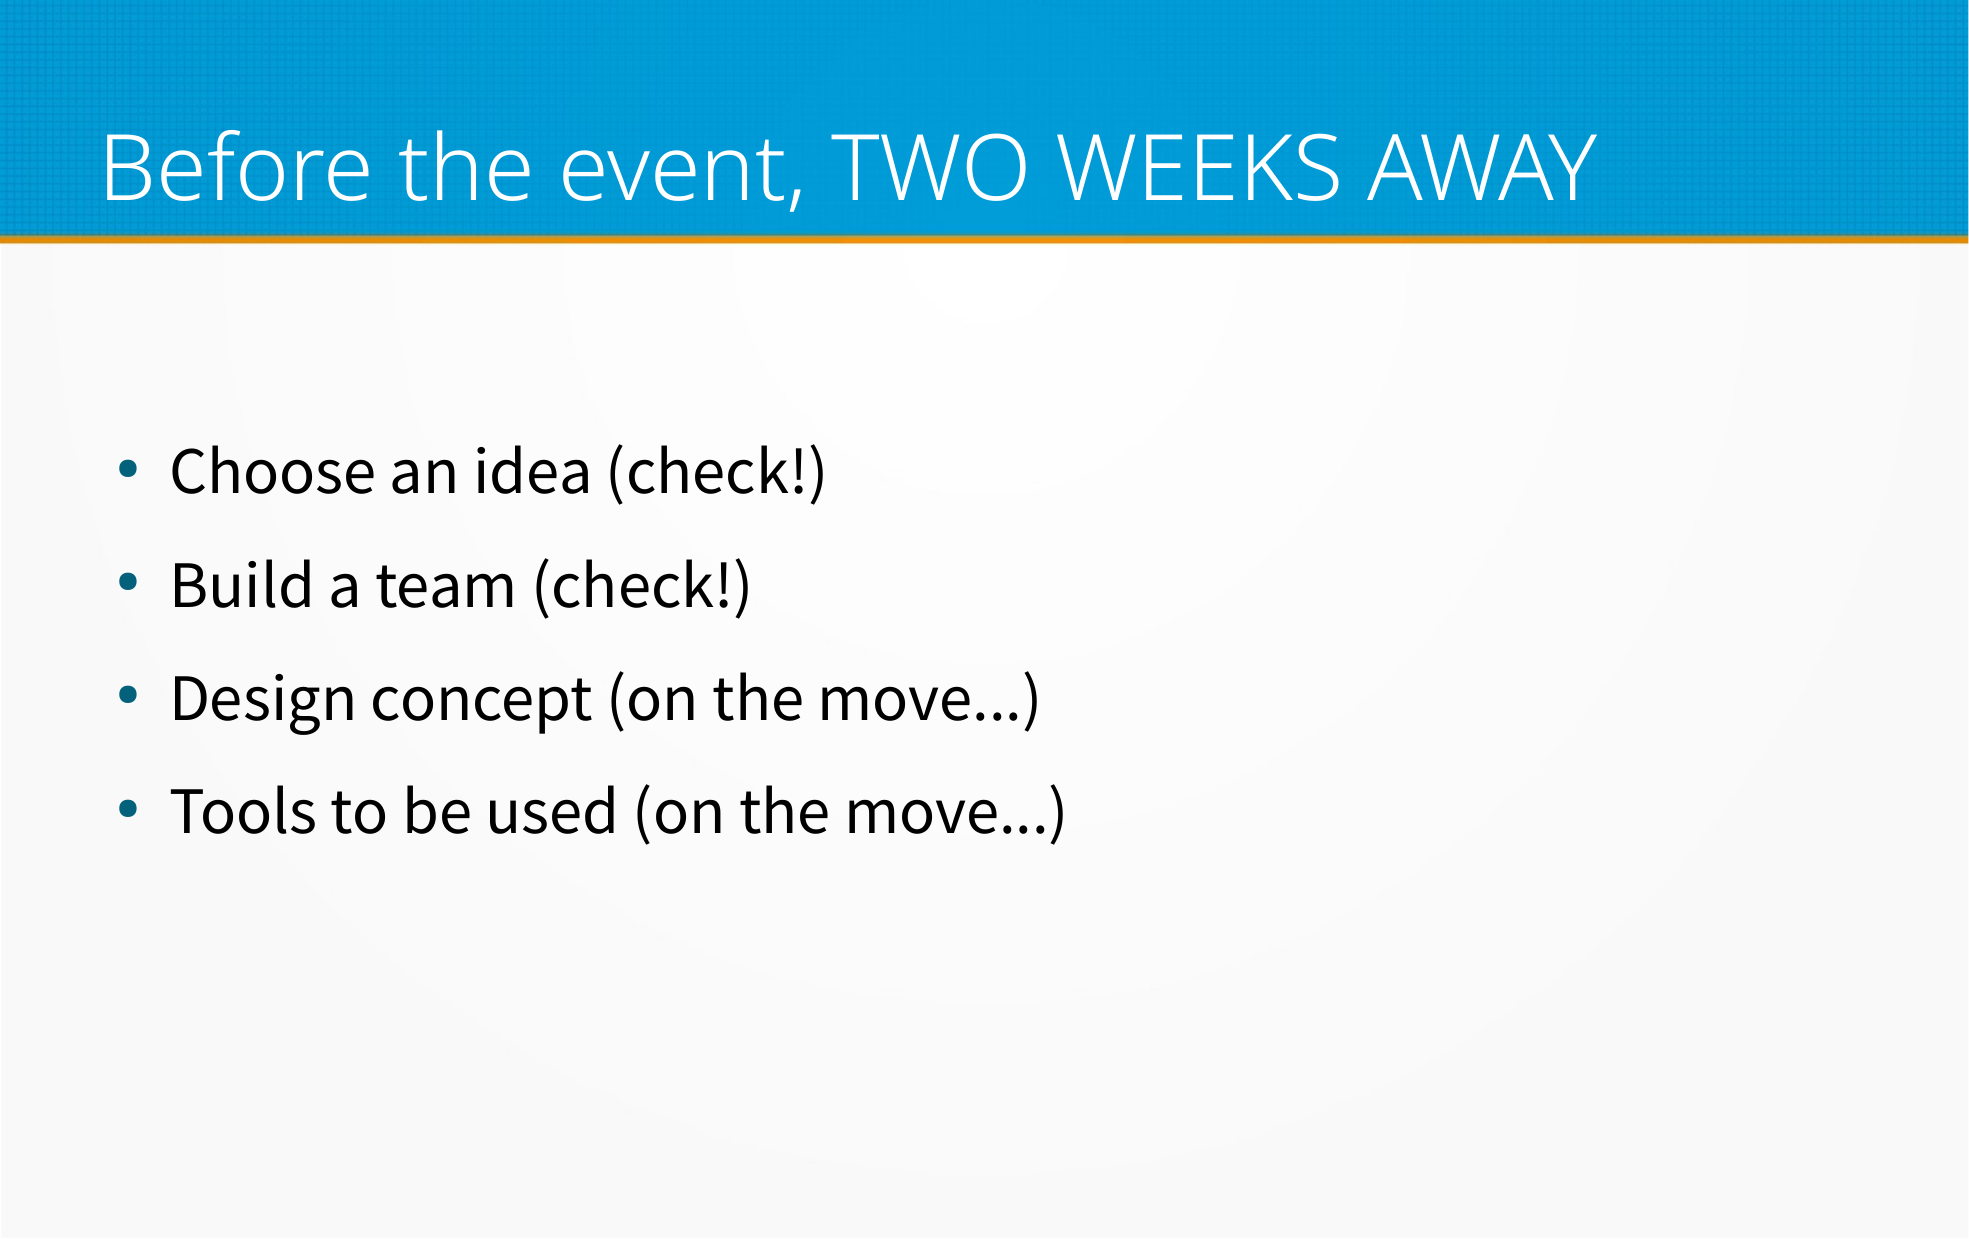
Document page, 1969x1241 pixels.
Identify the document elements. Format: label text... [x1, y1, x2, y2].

picture [0, 233, 1969, 1241]
list Choose an idea (check!) Build a team (check!) Design concept (on the move...) Tools to be used (on the move...) [98, 315, 1861, 1081]
title Before the event, TWO WEEKS AWAY [98, 19, 1870, 227]
